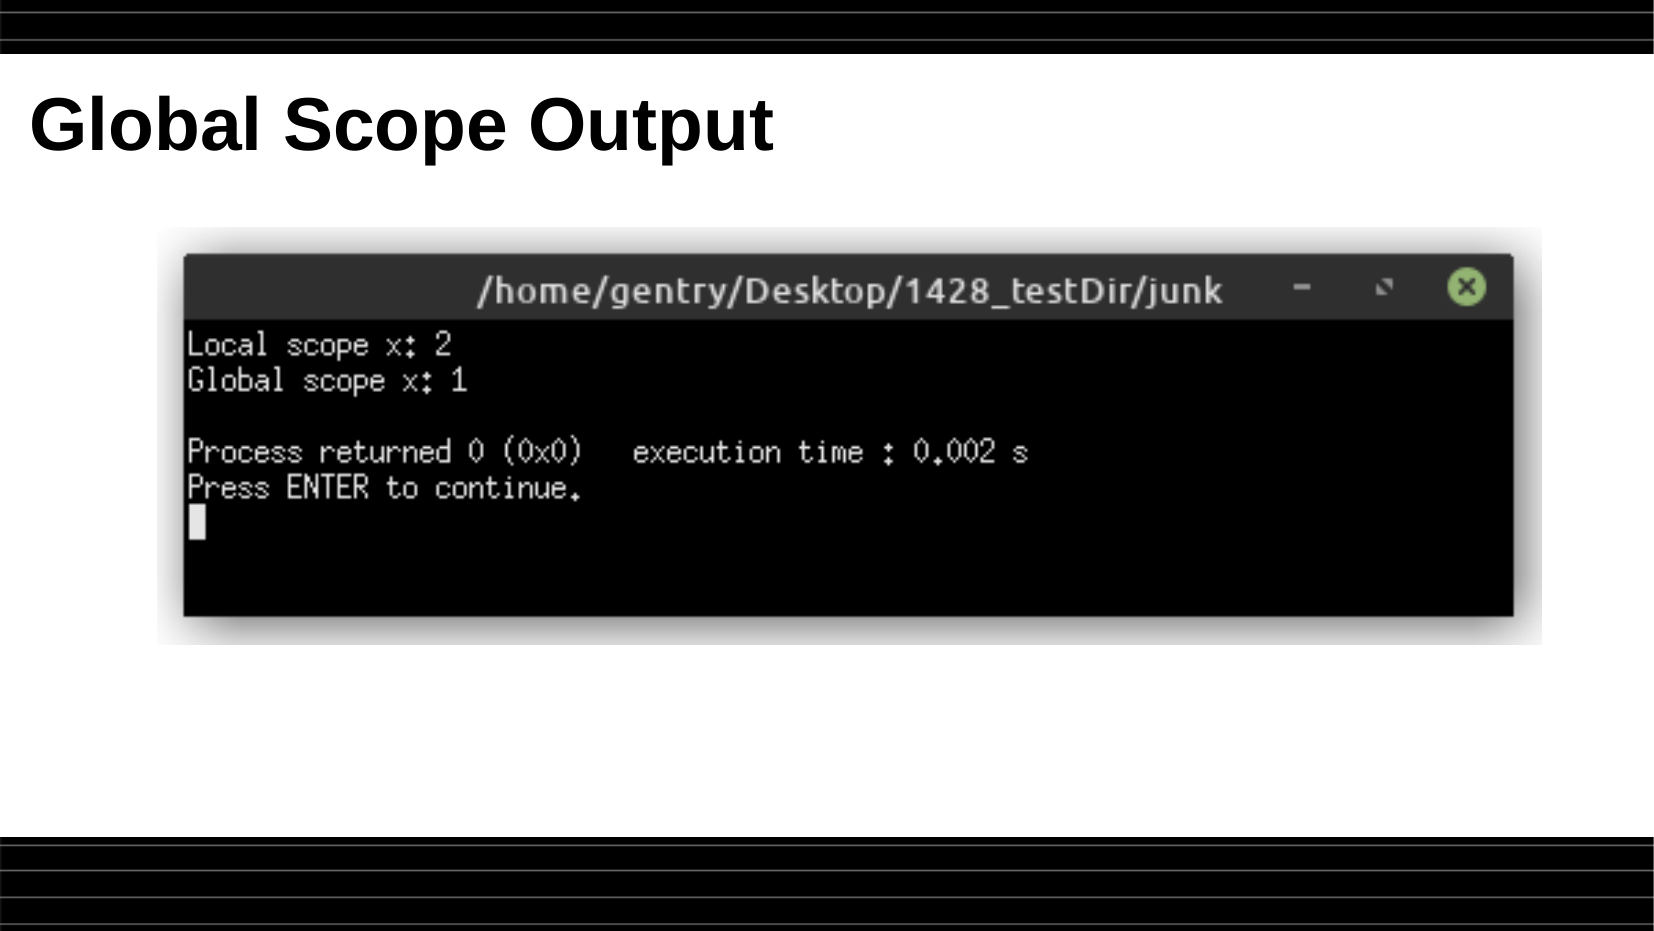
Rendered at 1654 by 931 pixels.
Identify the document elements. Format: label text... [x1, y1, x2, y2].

picture [157, 227, 1542, 646]
picture [0, 837, 1654, 931]
text_box Global Scope Output [15, 75, 1546, 174]
picture [0, 0, 1654, 54]
